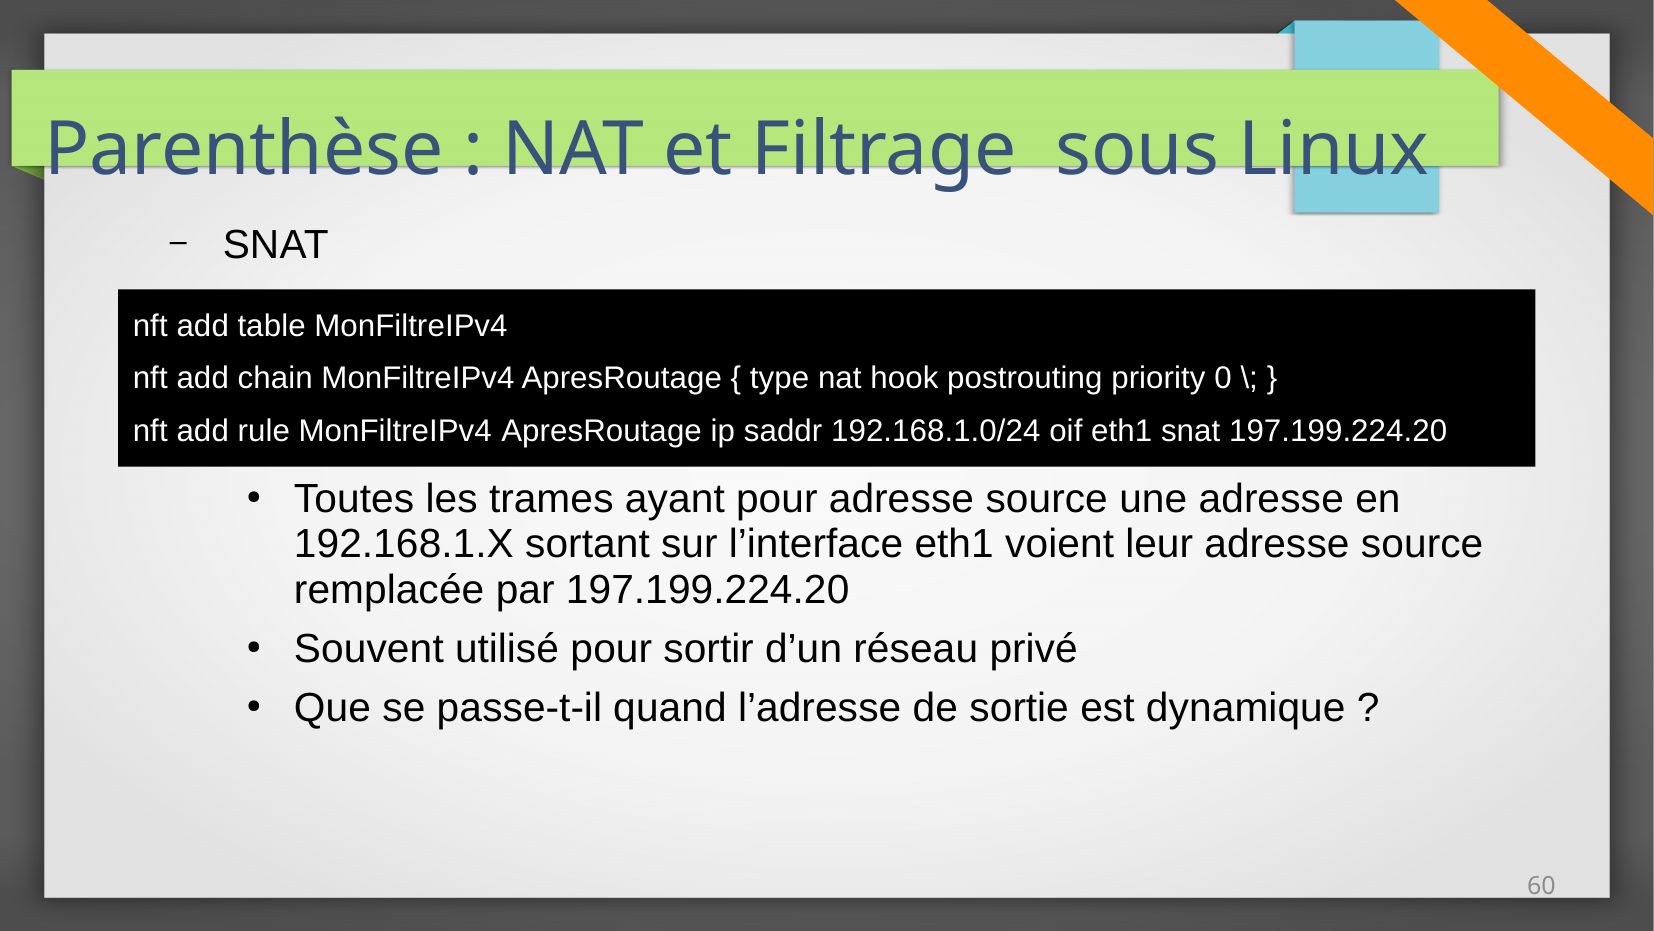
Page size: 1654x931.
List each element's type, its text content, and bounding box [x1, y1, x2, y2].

text_box <numéro> [1184, 862, 1571, 912]
picture [1489, 0, 1654, 138]
list SNAT Toutes les trames ayant pour adresse source une adresse en 192.168.1.X sortant sur l’interface eth1 voient leur adresse source remplacée par 197.199.224.20 Souvent utilisé pour sortir d’un réseau privé Que se passe-t-il quand l’adresse de sortie est dynamique ? [81, 221, 1570, 857]
text_box Parenthèse : NAT et Filtrage sous Linux [29, 87, 1447, 178]
text_box nft add table MonFiltreIPv4 nft add chain MonFiltreIPv4 ApresRoutage { type nat hook postrouting priority 0 \; } nft add rule MonFiltreIPv4 ApresRoutage ip saddr 192.168.1.0/24 oif eth1 snat 197.199.224.20 [118, 289, 1536, 467]
picture [0, 0, 1654, 931]
